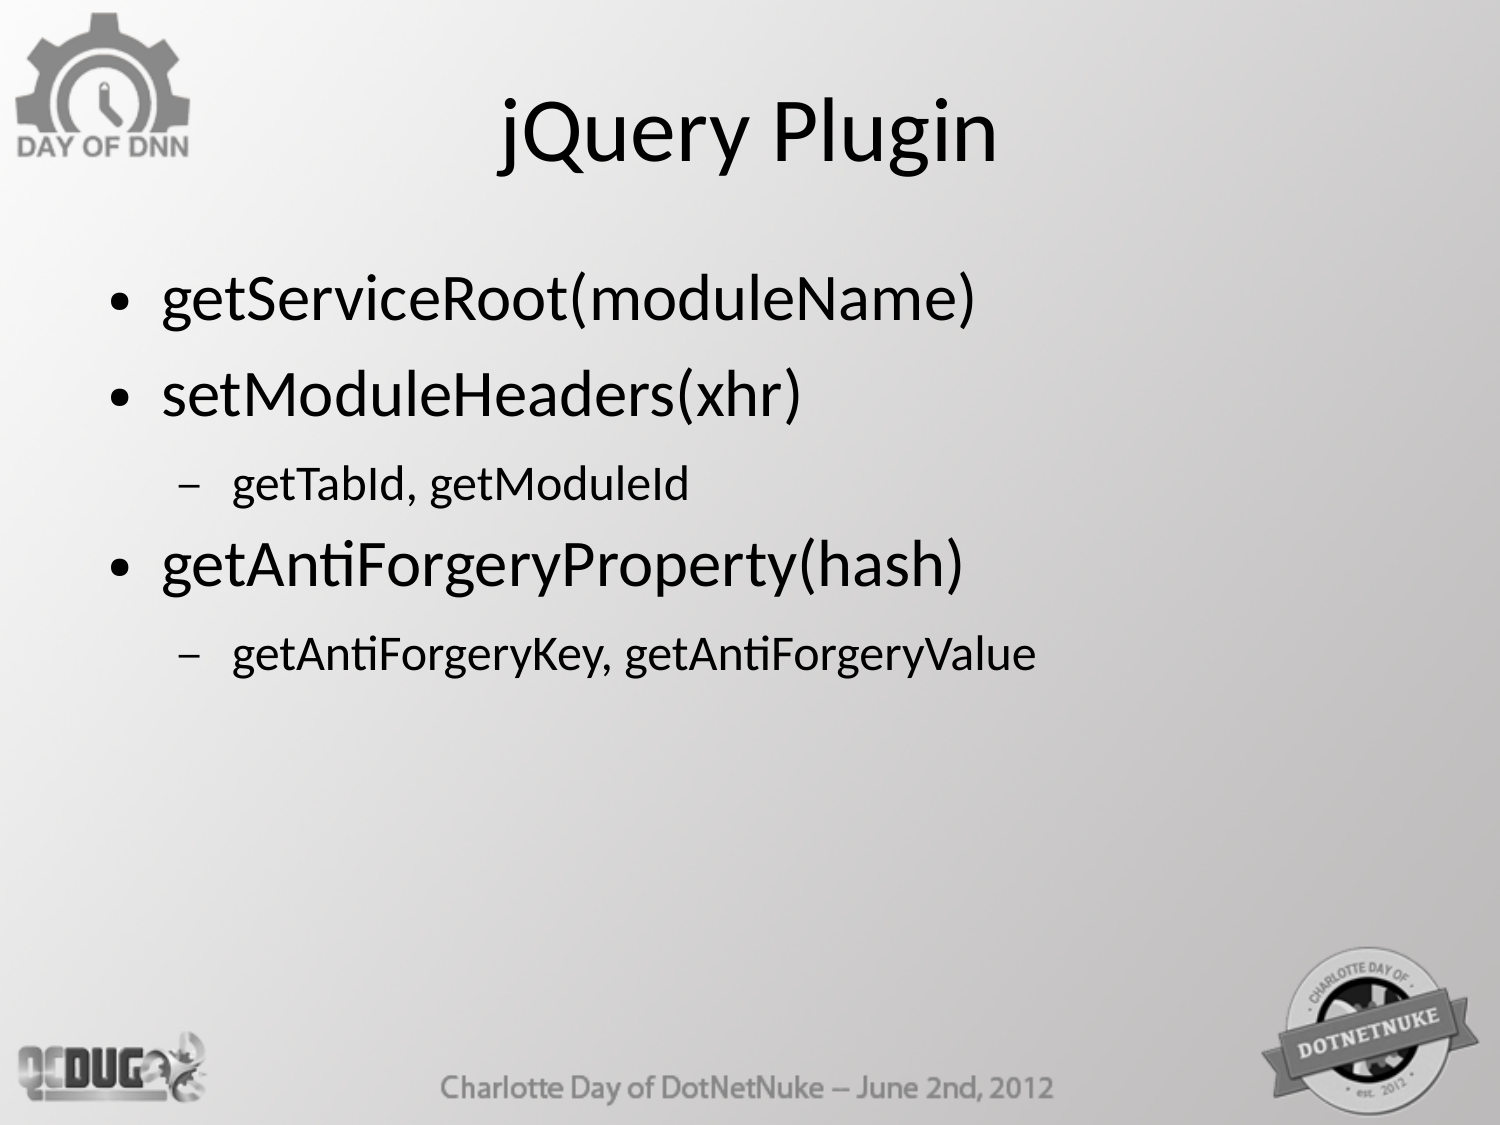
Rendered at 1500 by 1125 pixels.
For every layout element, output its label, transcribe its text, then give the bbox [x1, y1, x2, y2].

picture [0, 0, 1500, 1125]
list getServiceRoot(moduleName) setModuleHeaders(xhr) getTabId, getModuleId getAntiForgeryProperty(hash) getAntiForgeryKey, getAntiForgeryValue [75, 262, 1426, 1006]
title jQuery Plugin [75, 45, 1425, 233]
